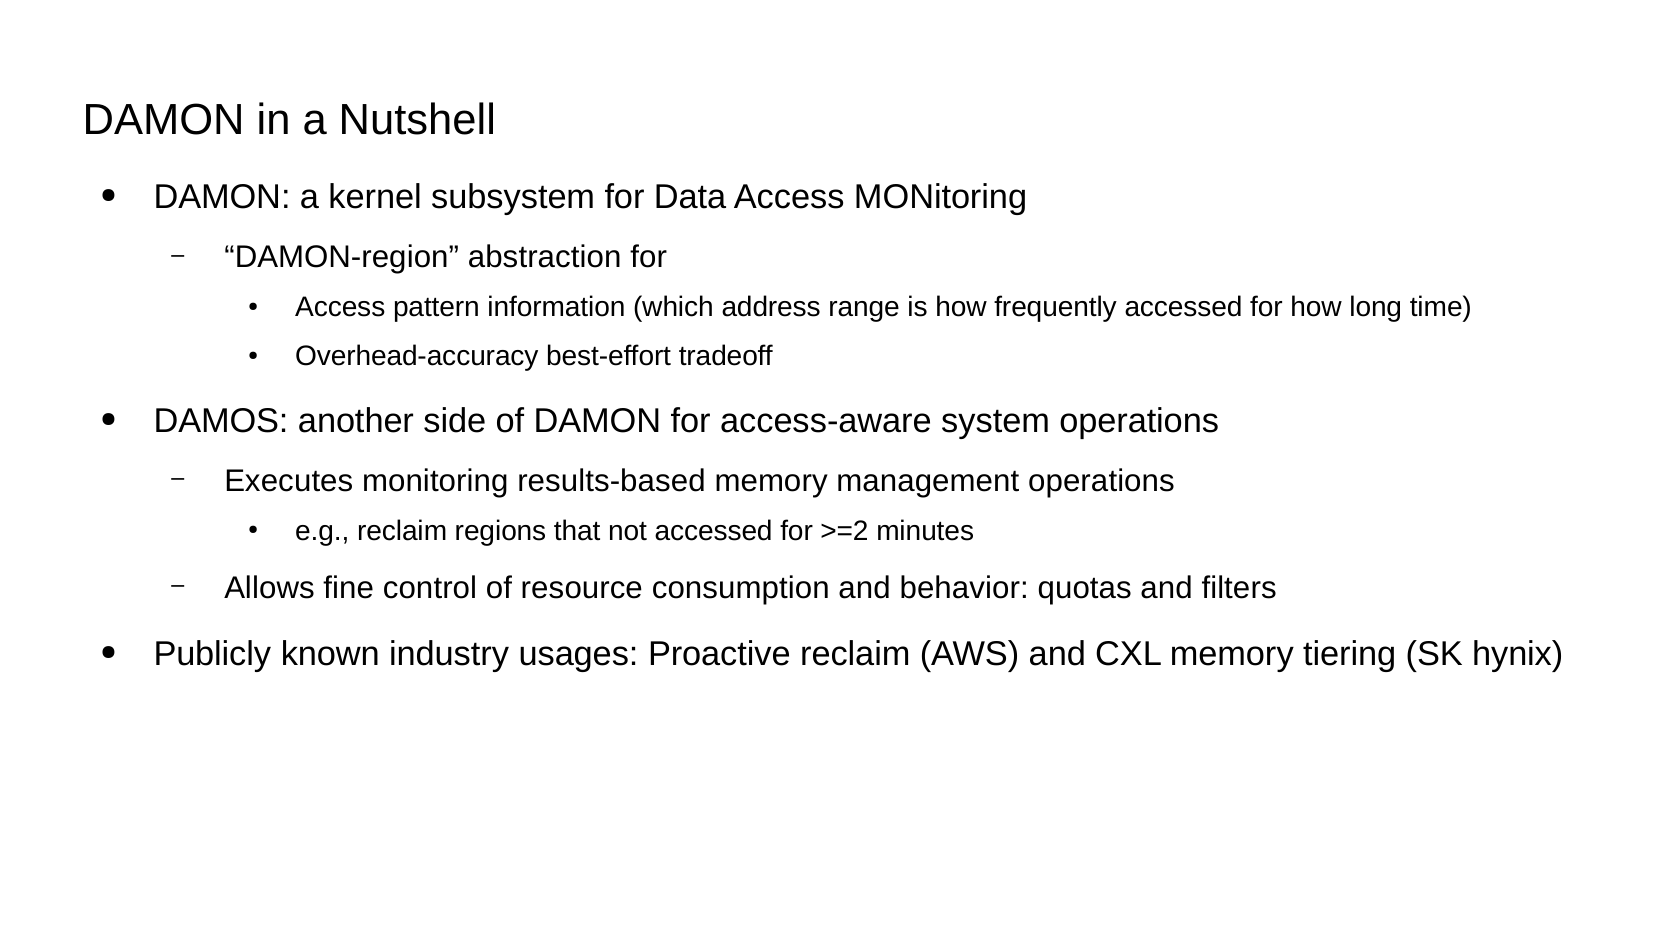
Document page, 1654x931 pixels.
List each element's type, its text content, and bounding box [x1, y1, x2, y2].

list DAMON: a kernel subsystem for Data Access MONitoring “DAMON-region” abstraction for Access pattern information (which address range is how frequently accessed for how long time) Overhead-accuracy best-effort tradeoff DAMOS: another side of DAMON for access-aware system operations Executes monitoring results-based memory management operations e.g., reclaim regions that not accessed for >=2 minutes Allows fine control of resource consumption and behavior: quotas and filters Publicly known industry usages: Proactive reclaim (AWS) and CXL memory tiering (SK hynix) [82, 177, 1571, 833]
title DAMON in a Nutshell [82, 81, 1571, 157]
